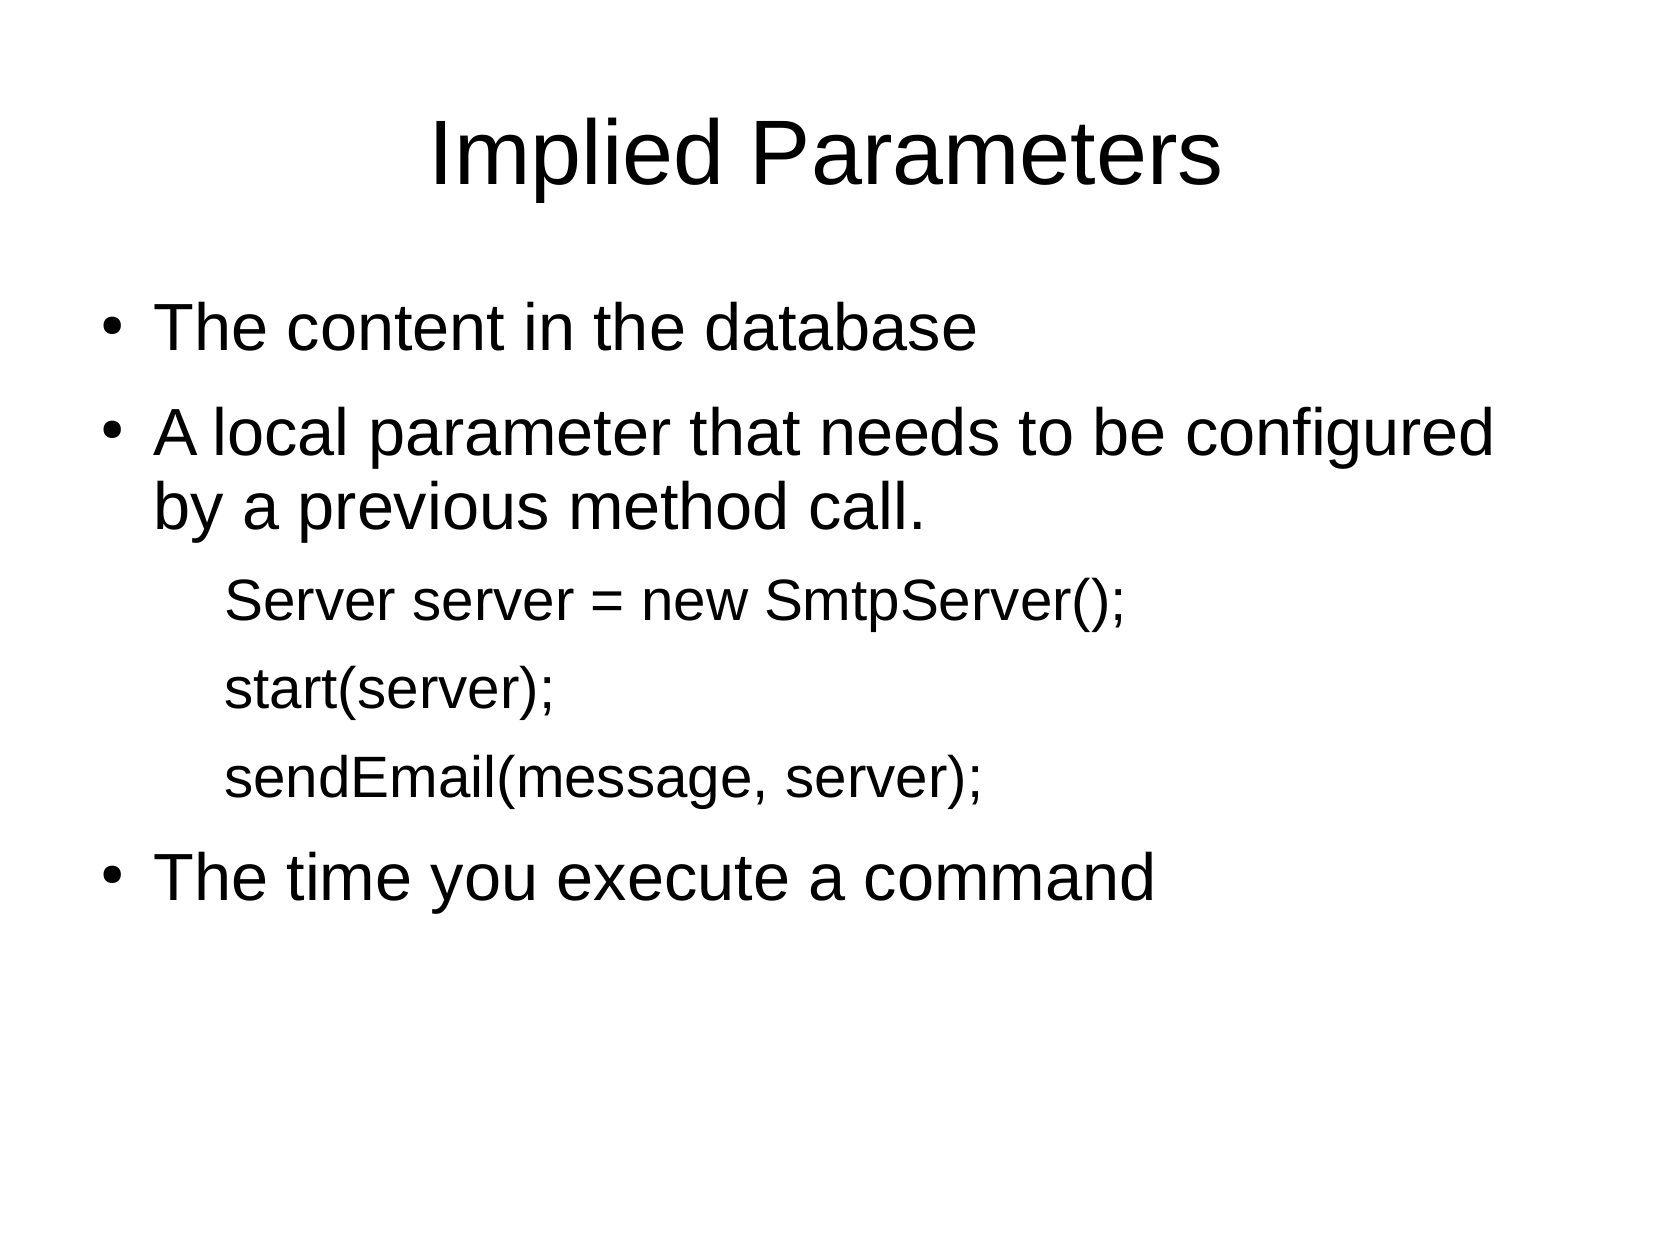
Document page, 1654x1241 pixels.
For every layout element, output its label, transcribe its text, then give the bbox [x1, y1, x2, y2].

title Implied Parameters [82, 49, 1571, 257]
list The content in the database A local parameter that needs to be configured by a previous method call. Server server = new SmtpServer(); start(server); sendEmail(message, server); The time you execute a command [82, 290, 1571, 1010]
